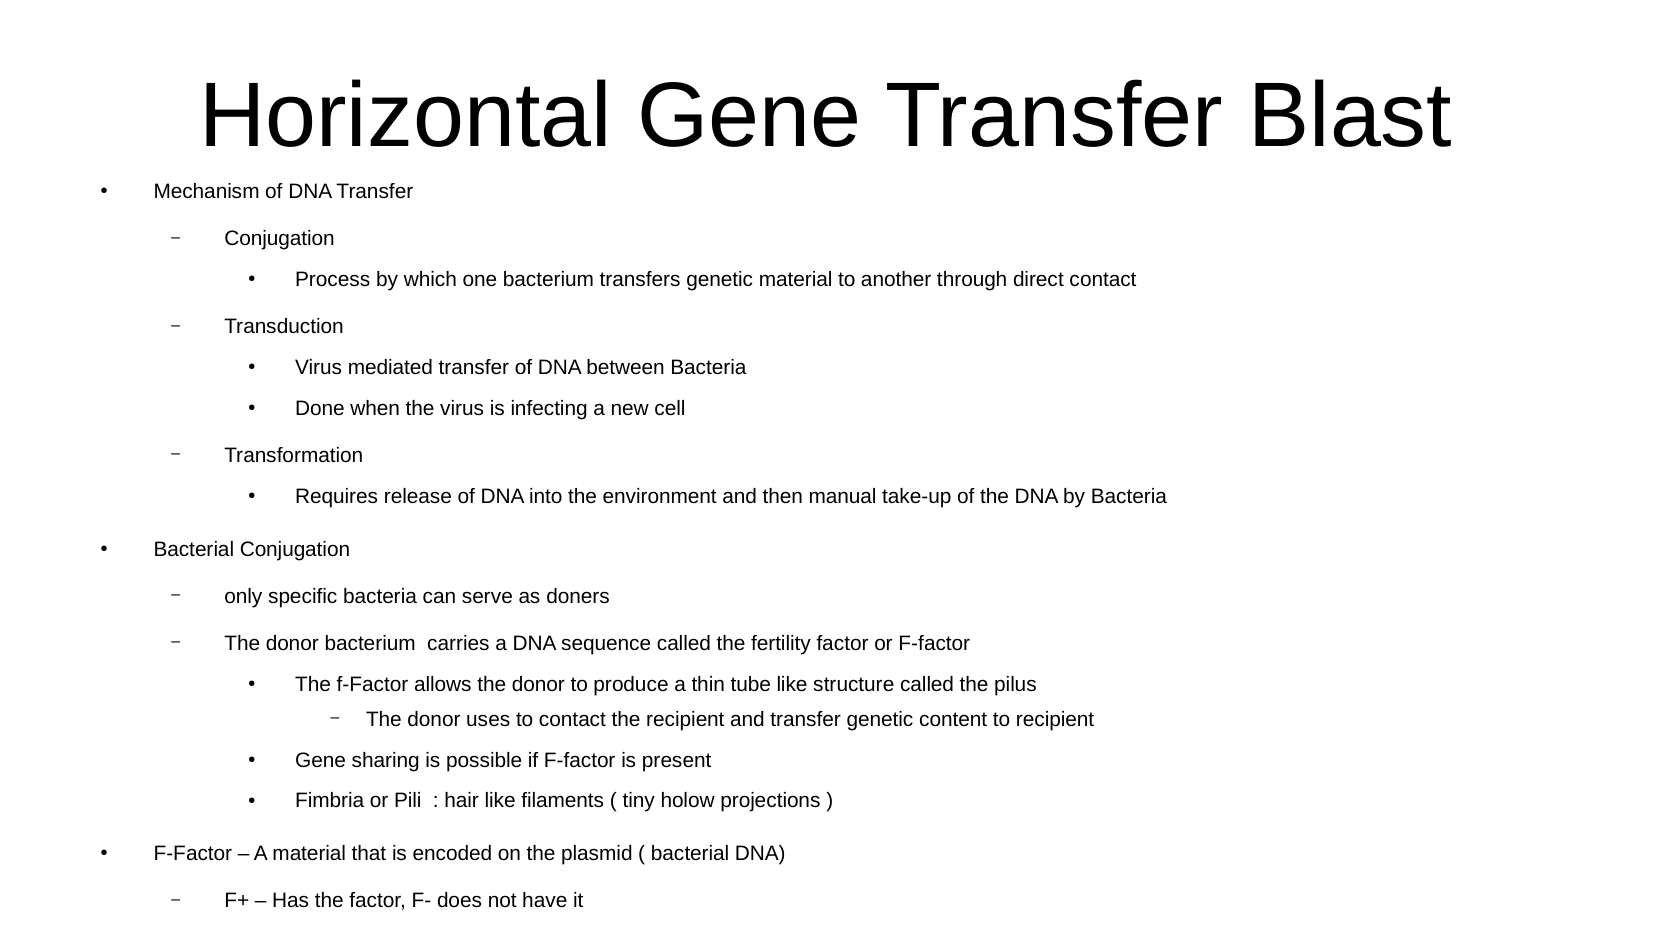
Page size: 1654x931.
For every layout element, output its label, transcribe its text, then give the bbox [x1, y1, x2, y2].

title Horizontal Gene Transfer Blast [82, 37, 1571, 180]
list Mechanism of DNA Transfer Conjugation Process by which one bacterium transfers genetic material to another through direct contact Transduction Virus mediated transfer of DNA between Bacteria Done when the virus is infecting a new cell Transformation Requires release of DNA into the environment and then manual take-up of the DNA by Bacteria Bacterial Conjugation only specific bacteria can serve as doners The donor bacterium carries a DNA sequence called the fertility factor or F-factor The f-Factor allows the donor to produce a thin tube like structure called the pilus The donor uses to contact the recipient and transfer genetic content to recipient Gene sharing is possible if F-factor is present Fimbria or Pili : hair like filaments ( tiny holow projections ) F-Factor – A material that is encoded on the plasmid ( bacterial DNA) F+ – Has the factor, F- does not have it [82, 180, 1636, 916]
